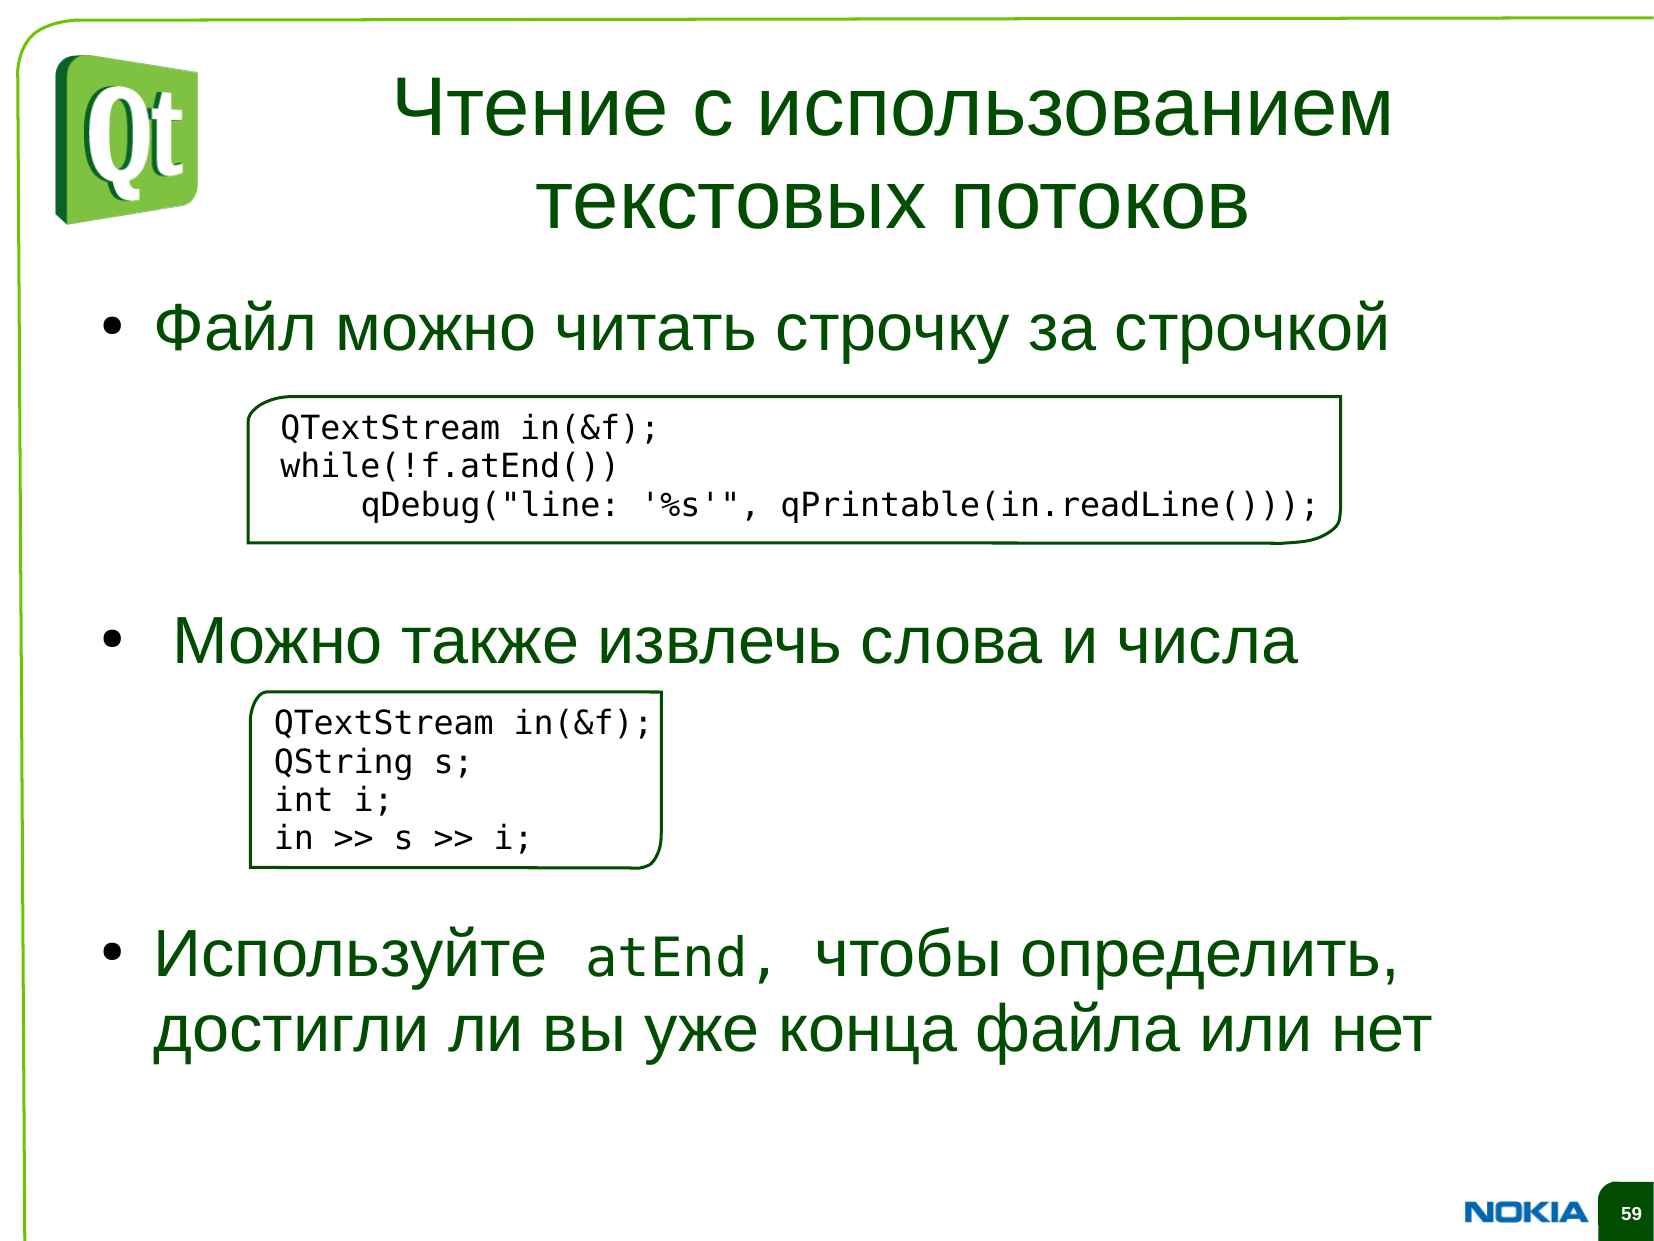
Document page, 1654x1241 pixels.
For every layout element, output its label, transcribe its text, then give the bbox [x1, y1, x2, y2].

picture [1465, 1201, 1589, 1223]
text_box QTextStream in(&f); QString s; int i; in >> s >> i; [259, 696, 659, 866]
picture [55, 55, 198, 225]
text_box QTextStream in(&f); QString s; int i; in >> s >> i; [652, 696, 669, 866]
list Файл можно читать строчку за строчкой Можно также извлечь слова и числа Используйте atEnd, чтобы определить, достигли ли вы уже конца файла или нет [82, 290, 1571, 1094]
text_box QTextStream in(&f); while(!f.atEnd()) qDebug("line: '%s'", qPrintable(in.readLine())); [265, 401, 1336, 532]
title Чтение с использованием текстовых потоков [251, 49, 1536, 257]
